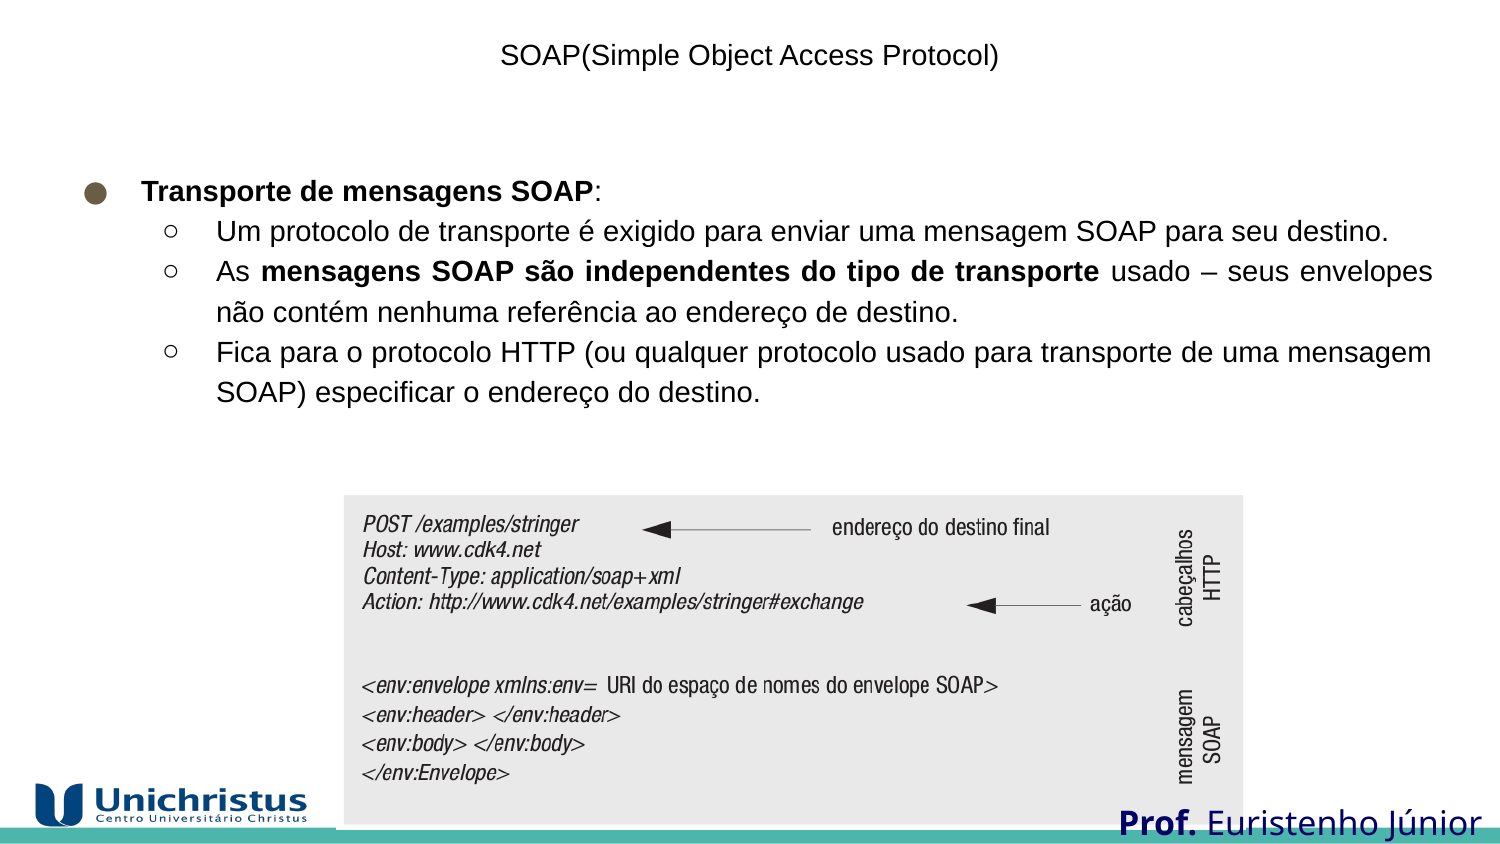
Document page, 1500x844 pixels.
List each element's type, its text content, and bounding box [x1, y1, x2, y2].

list Transporte de mensagens SOAP: Um protocolo de transporte é exigido para enviar uma mensagem SOAP para seu destino. As mensagens SOAP são independentes do tipo de transporte usado – seus envelopes não contém nenhuma referência ao endereço de destino. Fica para o protocolo HTTP (ou qualquer protocolo usado para transporte de uma mensagem SOAP) especificar o endereço do destino. [51, 152, 1449, 750]
text_box Prof. Euristenho Júnior [1103, 791, 1500, 844]
title SOAP(Simple Object Access Protocol) [51, 20, 1449, 137]
picture [31, 781, 311, 828]
picture [336, 491, 1246, 830]
